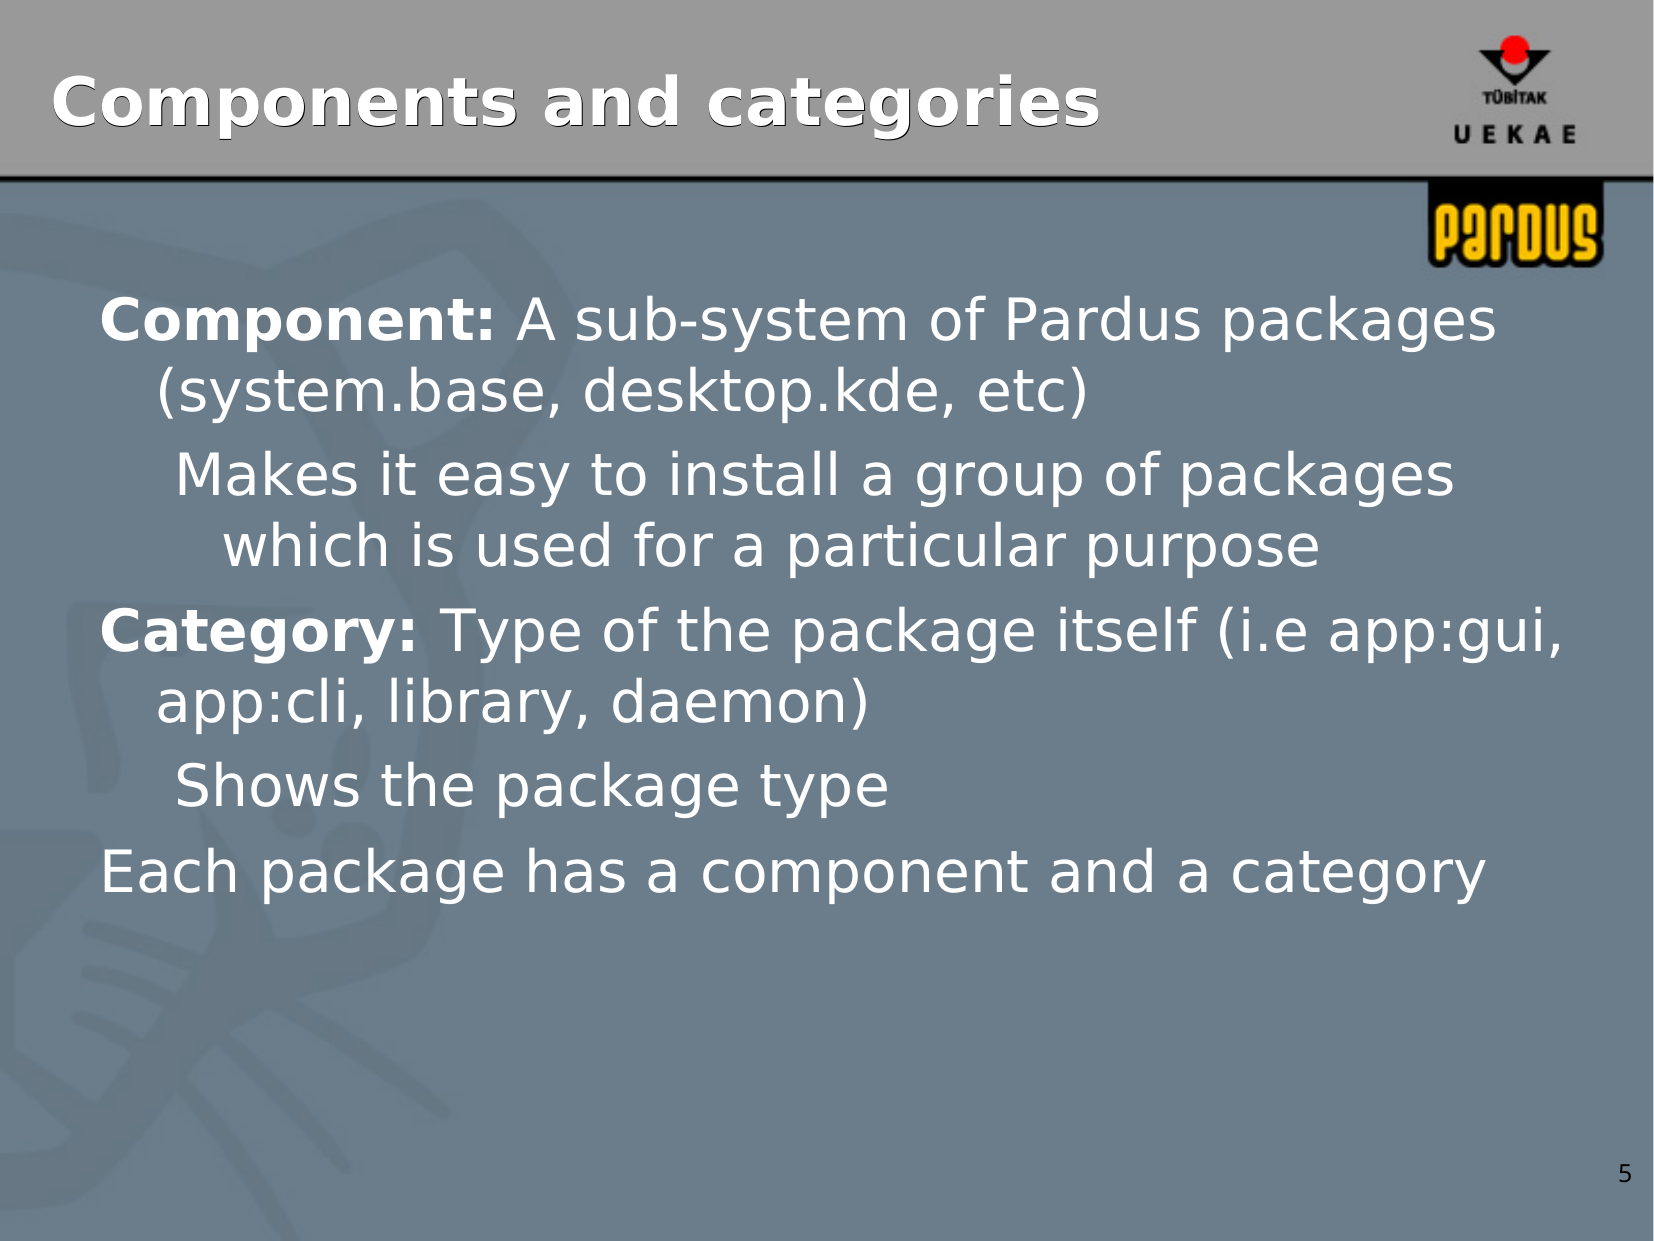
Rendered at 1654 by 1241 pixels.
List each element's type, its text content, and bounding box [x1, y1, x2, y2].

list Component: A sub-system of Pardus packages (system.base, desktop.kde, etc) Makes it easy to install a group of packages which is used for a particular purpose Category: Type of the package itself (i.e app:gui, app:cli, library, daemon) Shows the package type Each package has a component and a category [84, 275, 1595, 911]
picture [0, 0, 1654, 1241]
title Components and categories [35, 43, 1449, 158]
